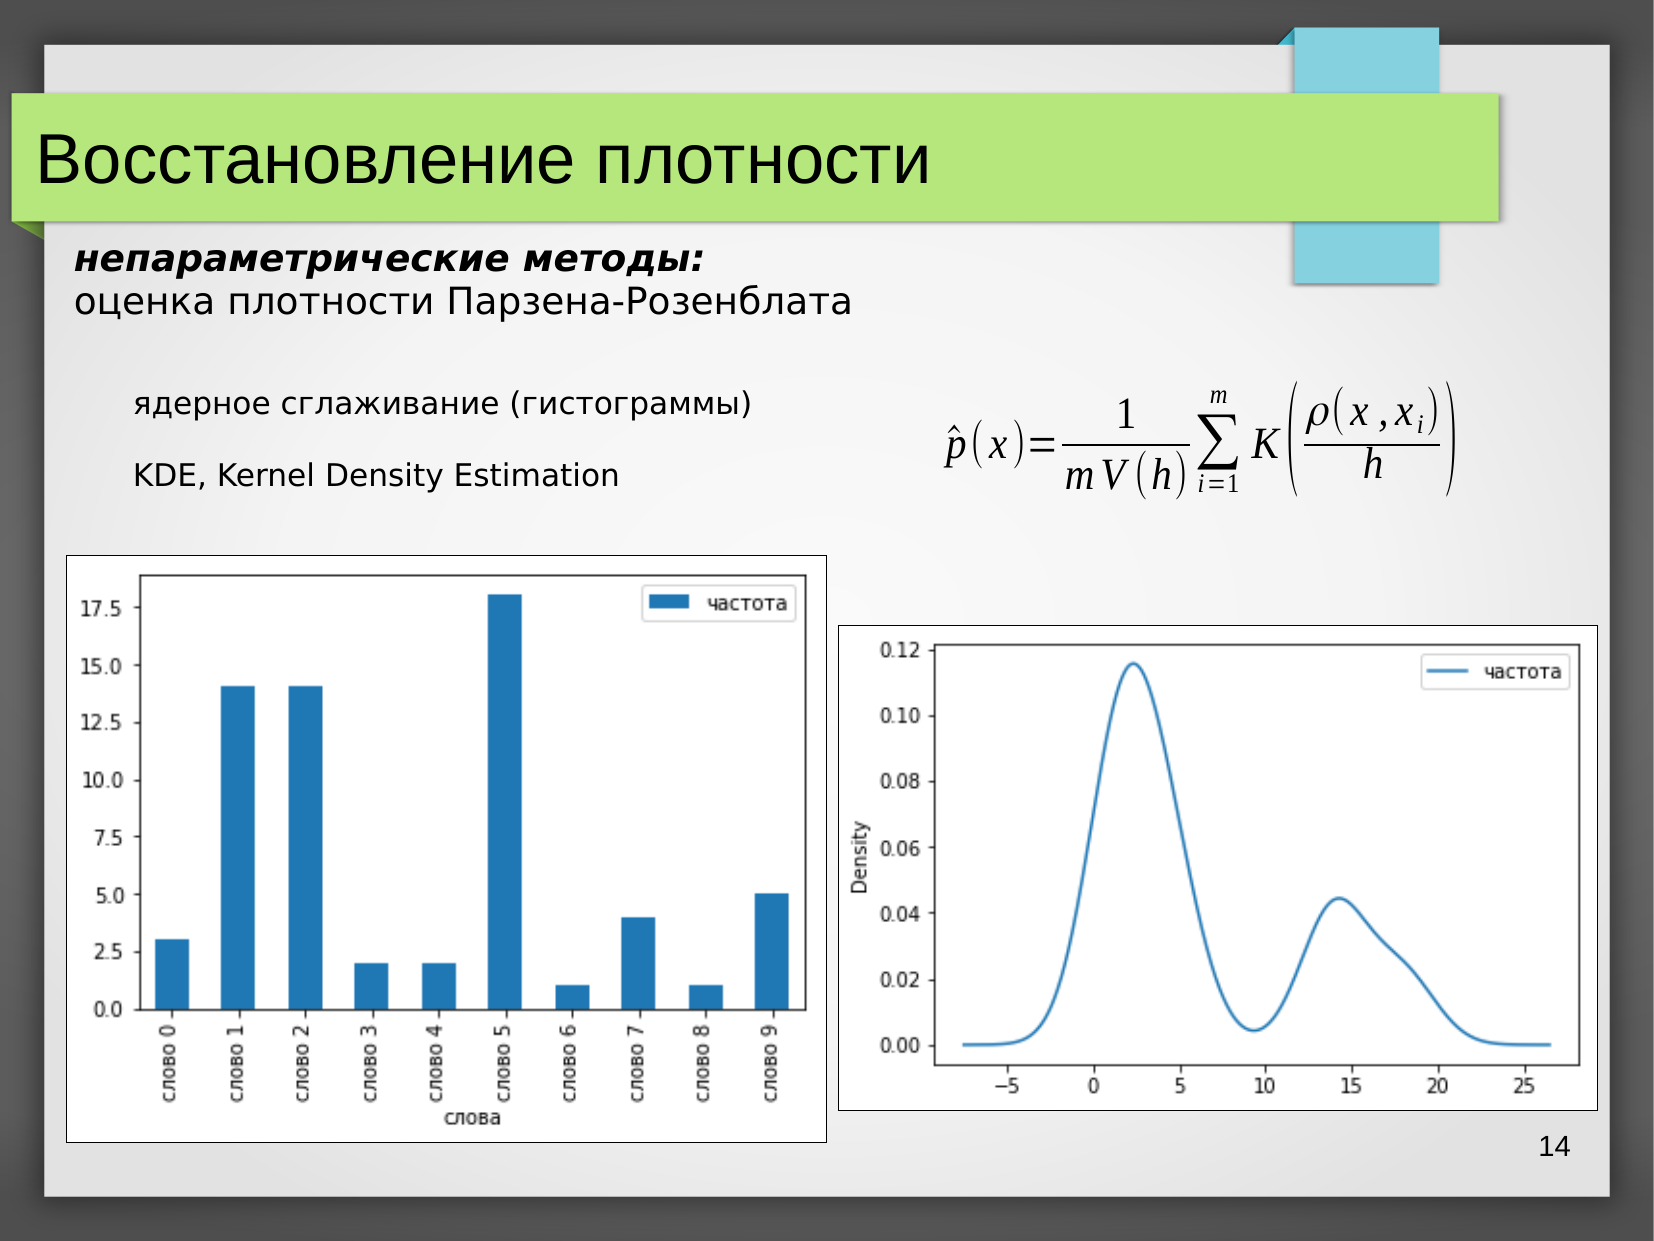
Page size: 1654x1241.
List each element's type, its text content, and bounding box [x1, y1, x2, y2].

text_box ядерное сглаживание (гистограммы) KDE, Kernel Density Estimation [118, 377, 780, 524]
picture [0, 0, 1654, 1241]
text_box непараметрические методы: оценка плотности Парзена-Розенблата [59, 228, 981, 335]
chart [935, 377, 1465, 505]
title Восстановление плотности [35, 118, 1489, 199]
